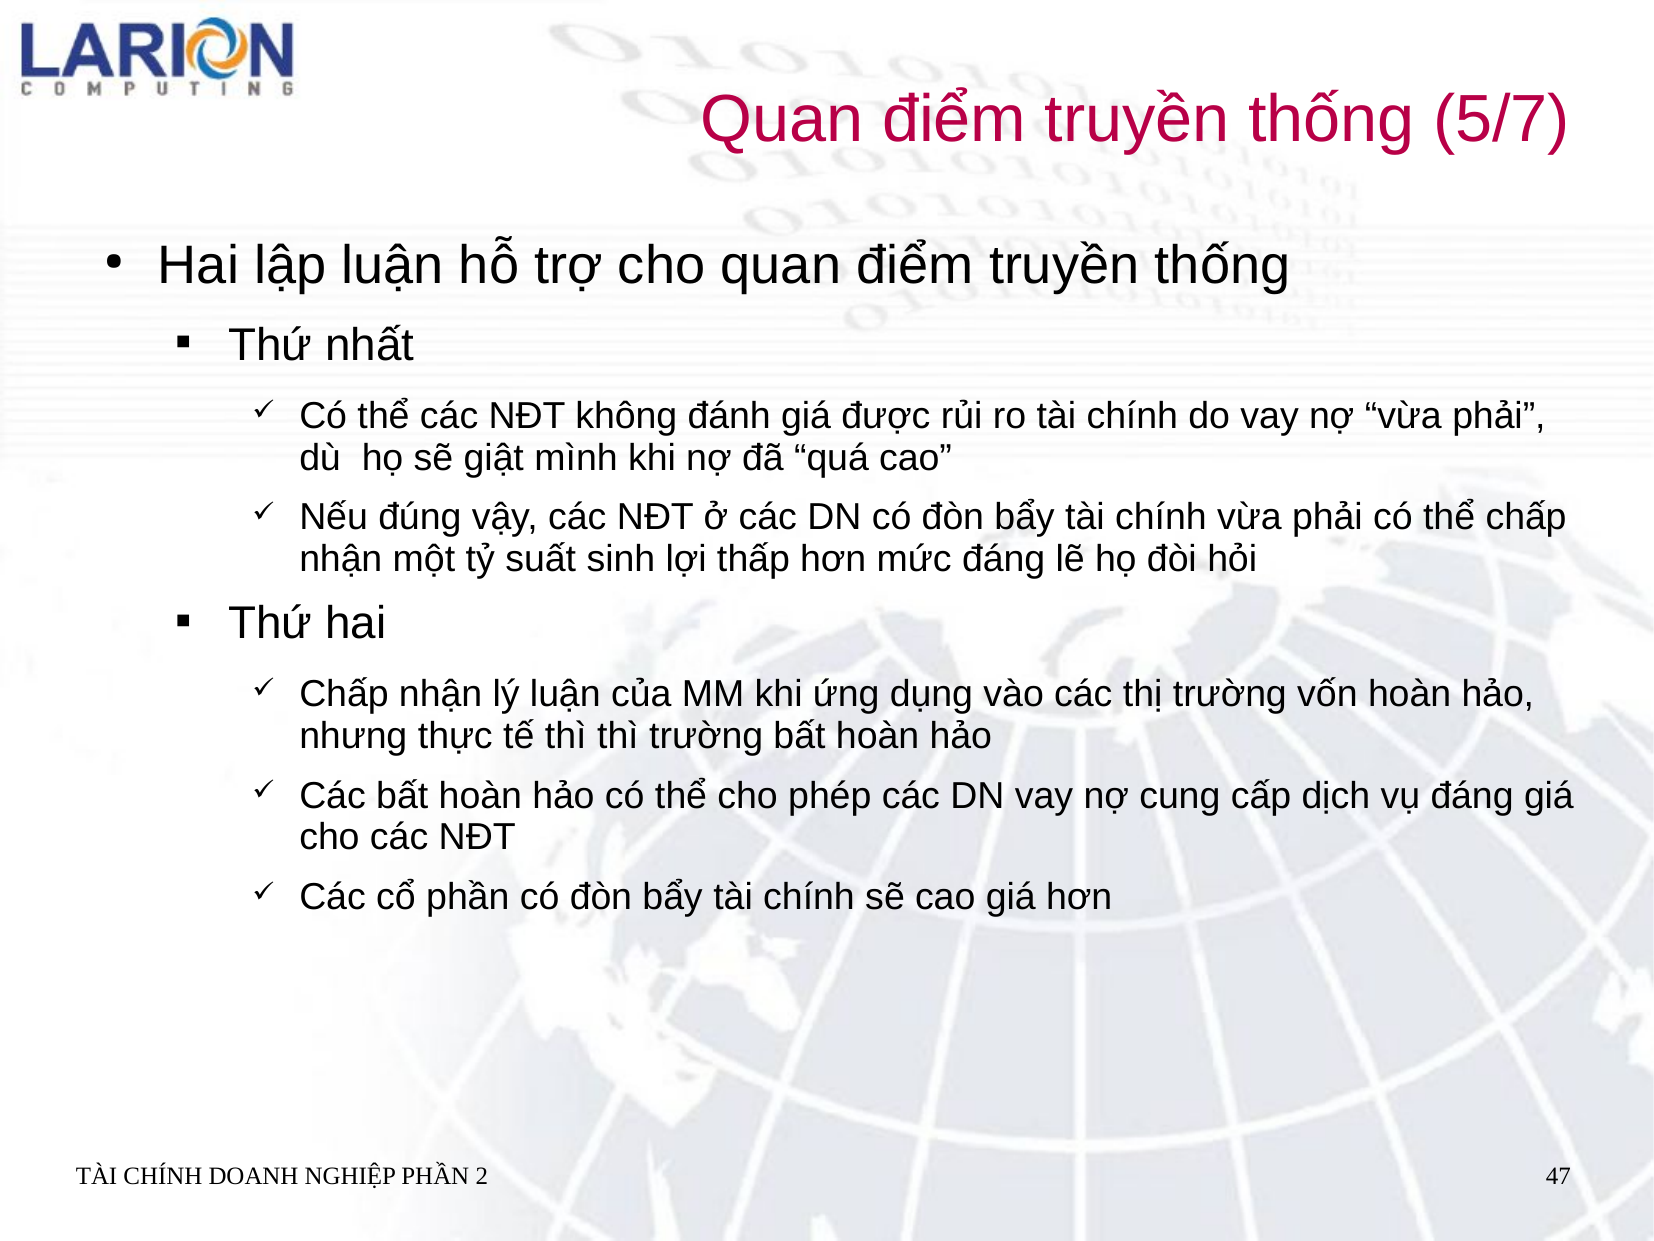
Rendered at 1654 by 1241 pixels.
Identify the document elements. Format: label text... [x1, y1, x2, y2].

list Hai lập luận hỗ trợ cho quan điểm truyền thống Thứ nhất Có thể các NĐT không đánh giá được rủi ro tài chính do vay nợ “vừa phải”, dù họ sẽ giật mình khi nợ đã “quá cao” Nếu đúng vậy, các NĐT ở các DN có đòn bẩy tài chính vừa phải có thể chấp nhận một tỷ suất sinh lợi thấp hơn mức đáng lẽ họ đòi hỏi Thứ hai Chấp nhận lý luận của MM khi ứng dụng vào các thị trường vốn hoàn hảo, nhưng thực tế thì thì trường bất hoàn hảo Các bất hoàn hảo có thể cho phép các DN vay nợ cung cấp dịch vụ đáng giá cho các NĐT Các cổ phần có đòn bẩy tài chính sẽ cao giá hơn [86, 234, 1576, 1039]
picture [0, 0, 1654, 1241]
title Quan điểm truyền thống (5/7) [300, 49, 1571, 188]
